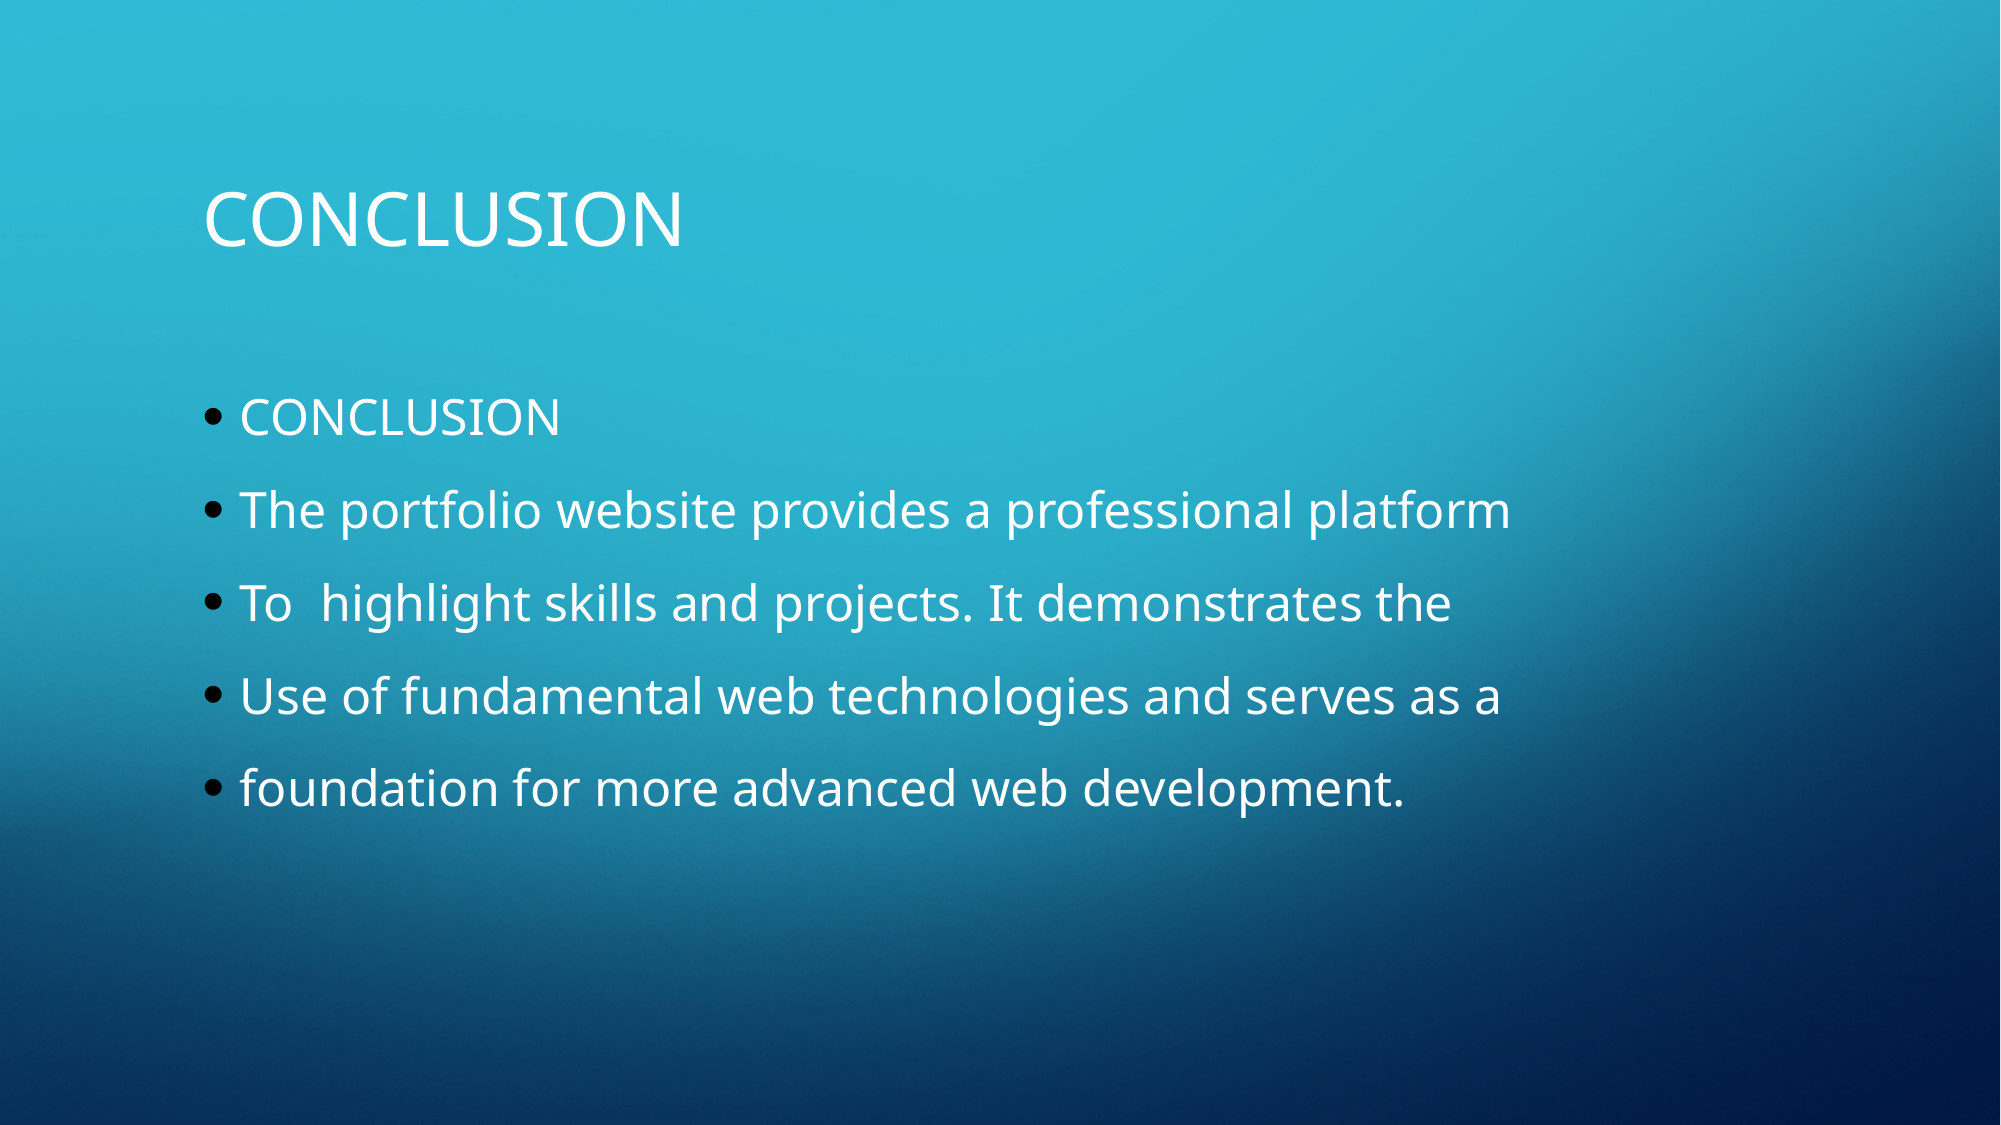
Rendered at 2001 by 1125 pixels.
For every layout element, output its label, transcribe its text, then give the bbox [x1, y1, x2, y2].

list CONCLUSION The portfolio website provides a professional platform To highlight skills and projects. It demonstrates the Use of fundamental web technologies and serves as a foundation for more advanced web development. [187, 366, 1813, 948]
title Conclusion [187, 101, 1813, 344]
